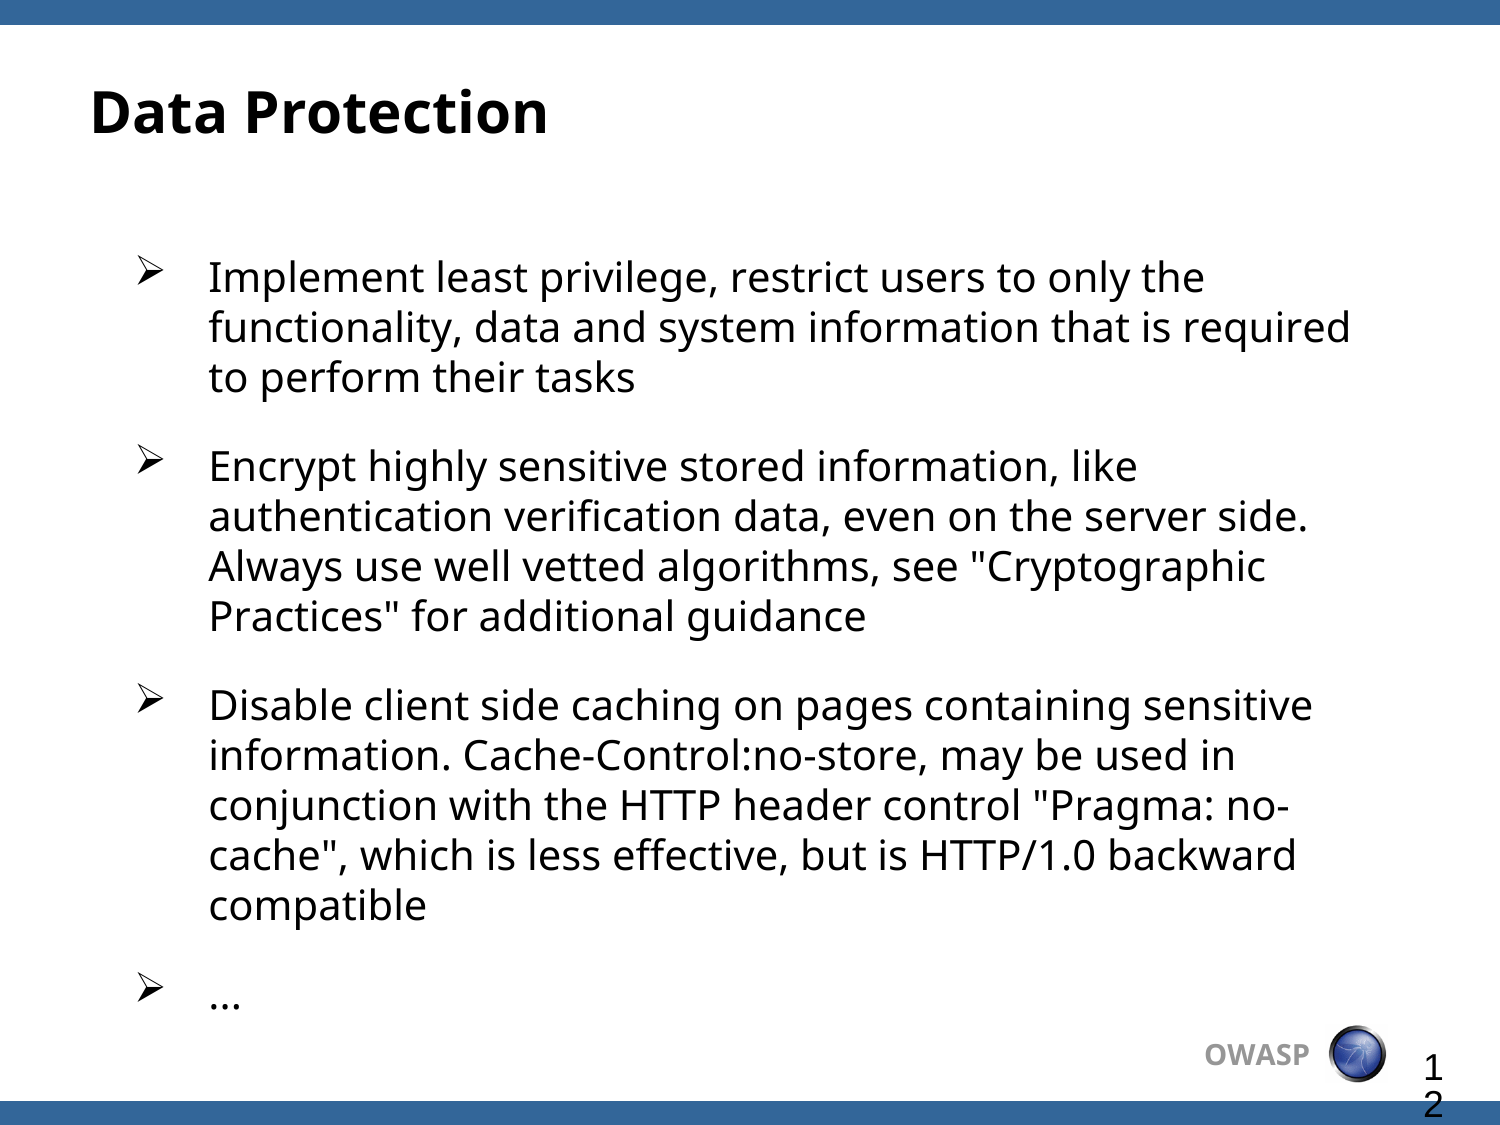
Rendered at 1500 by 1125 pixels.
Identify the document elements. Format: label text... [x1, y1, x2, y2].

list Implement least privilege, restrict users to only the functionality, data and system information that is required to perform their tasks Encrypt highly sensitive stored information, like authentication verification data, even on the server side. Always use well vetted algorithms, see "Cryptographic Practices" for additional guidance Disable client side caching on pages containing sensitive information. Cache-Control:no-store, may be used in conjunction with the HTTP header control "Pragma: no-cache", which is less effective, but is HTTP/1.0 backward compatible ... [81, 242, 1418, 951]
picture [1325, 1024, 1388, 1083]
title Data Protection [75, 45, 1426, 176]
